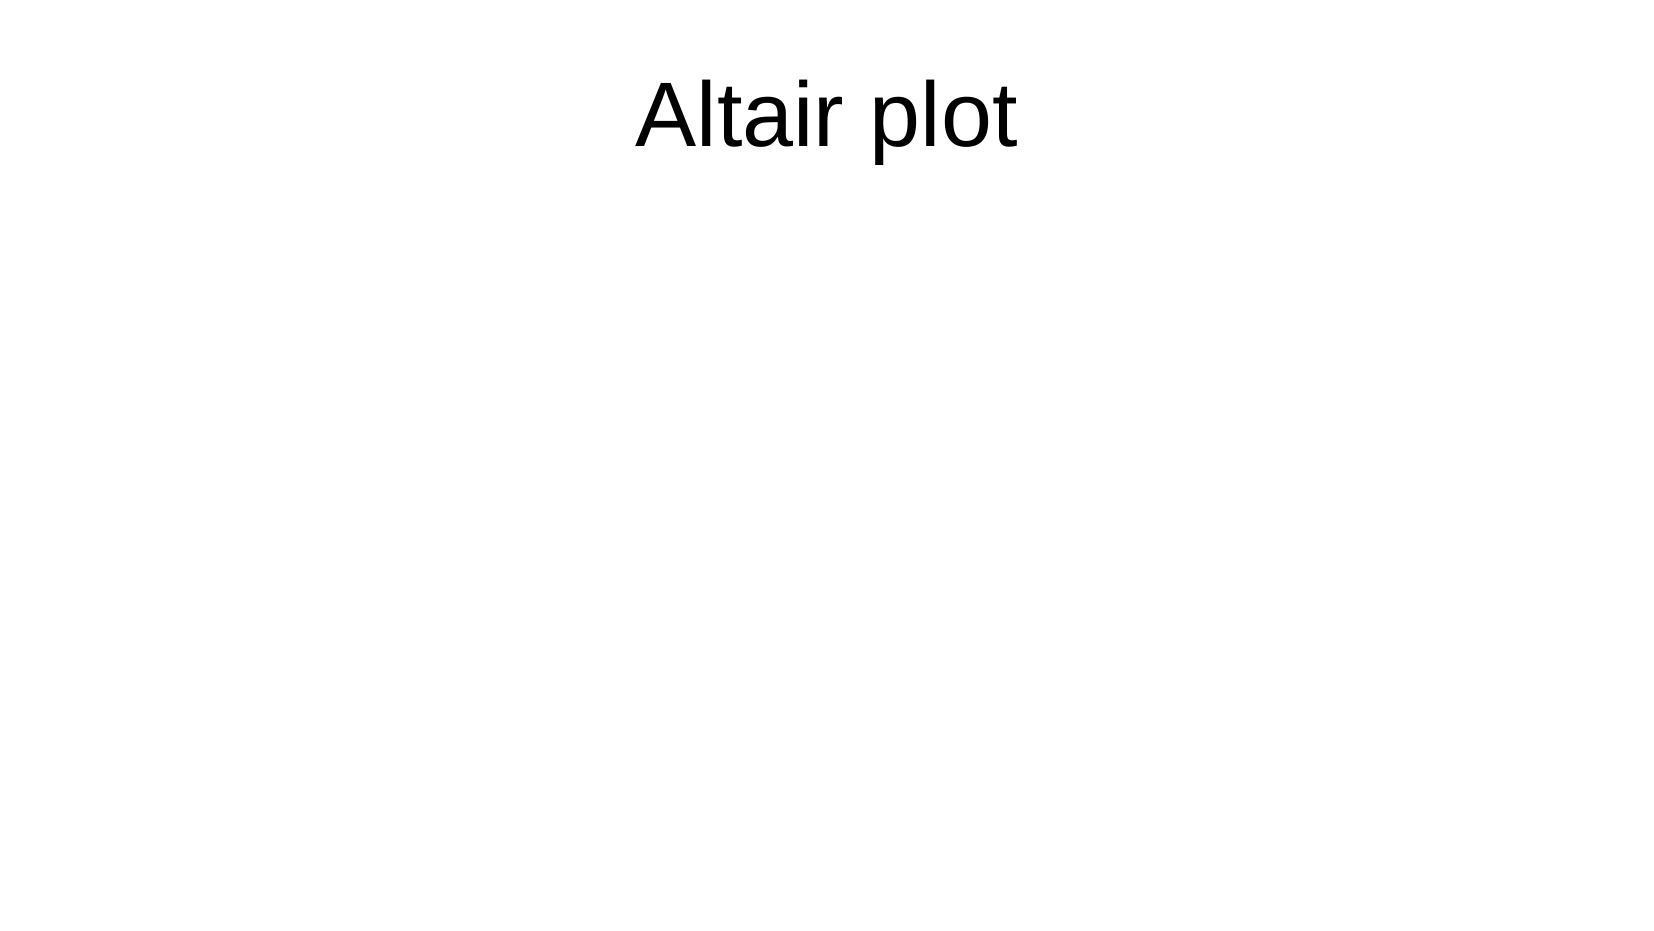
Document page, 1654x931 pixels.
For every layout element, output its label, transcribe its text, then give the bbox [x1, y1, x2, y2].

title Altair plot [82, 37, 1571, 193]
